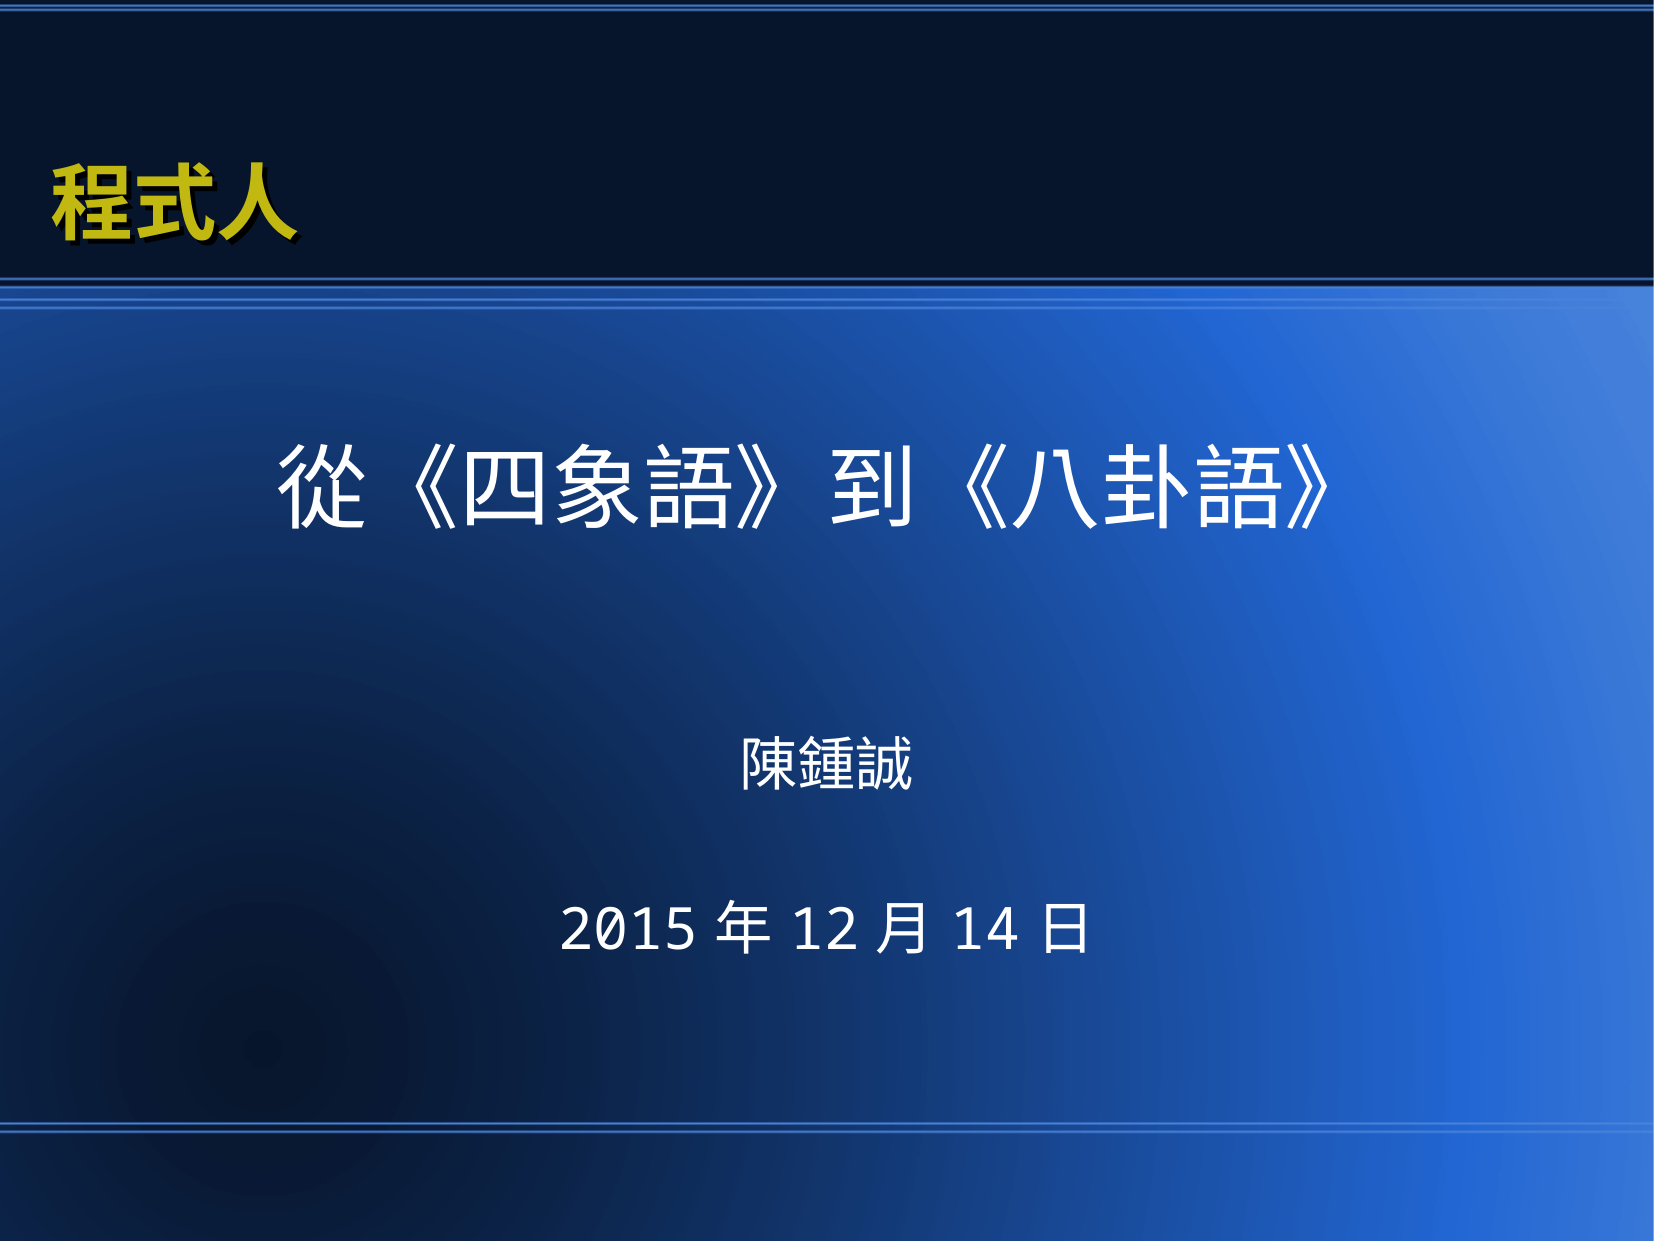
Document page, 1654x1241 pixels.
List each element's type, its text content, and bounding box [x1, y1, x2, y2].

picture [0, 0, 1654, 1241]
subtitle 從《四象語》到《八卦語》 陳鍾誠 2015年12月14日 [82, 307, 1571, 1075]
text_box 程式人 [35, 129, 378, 325]
